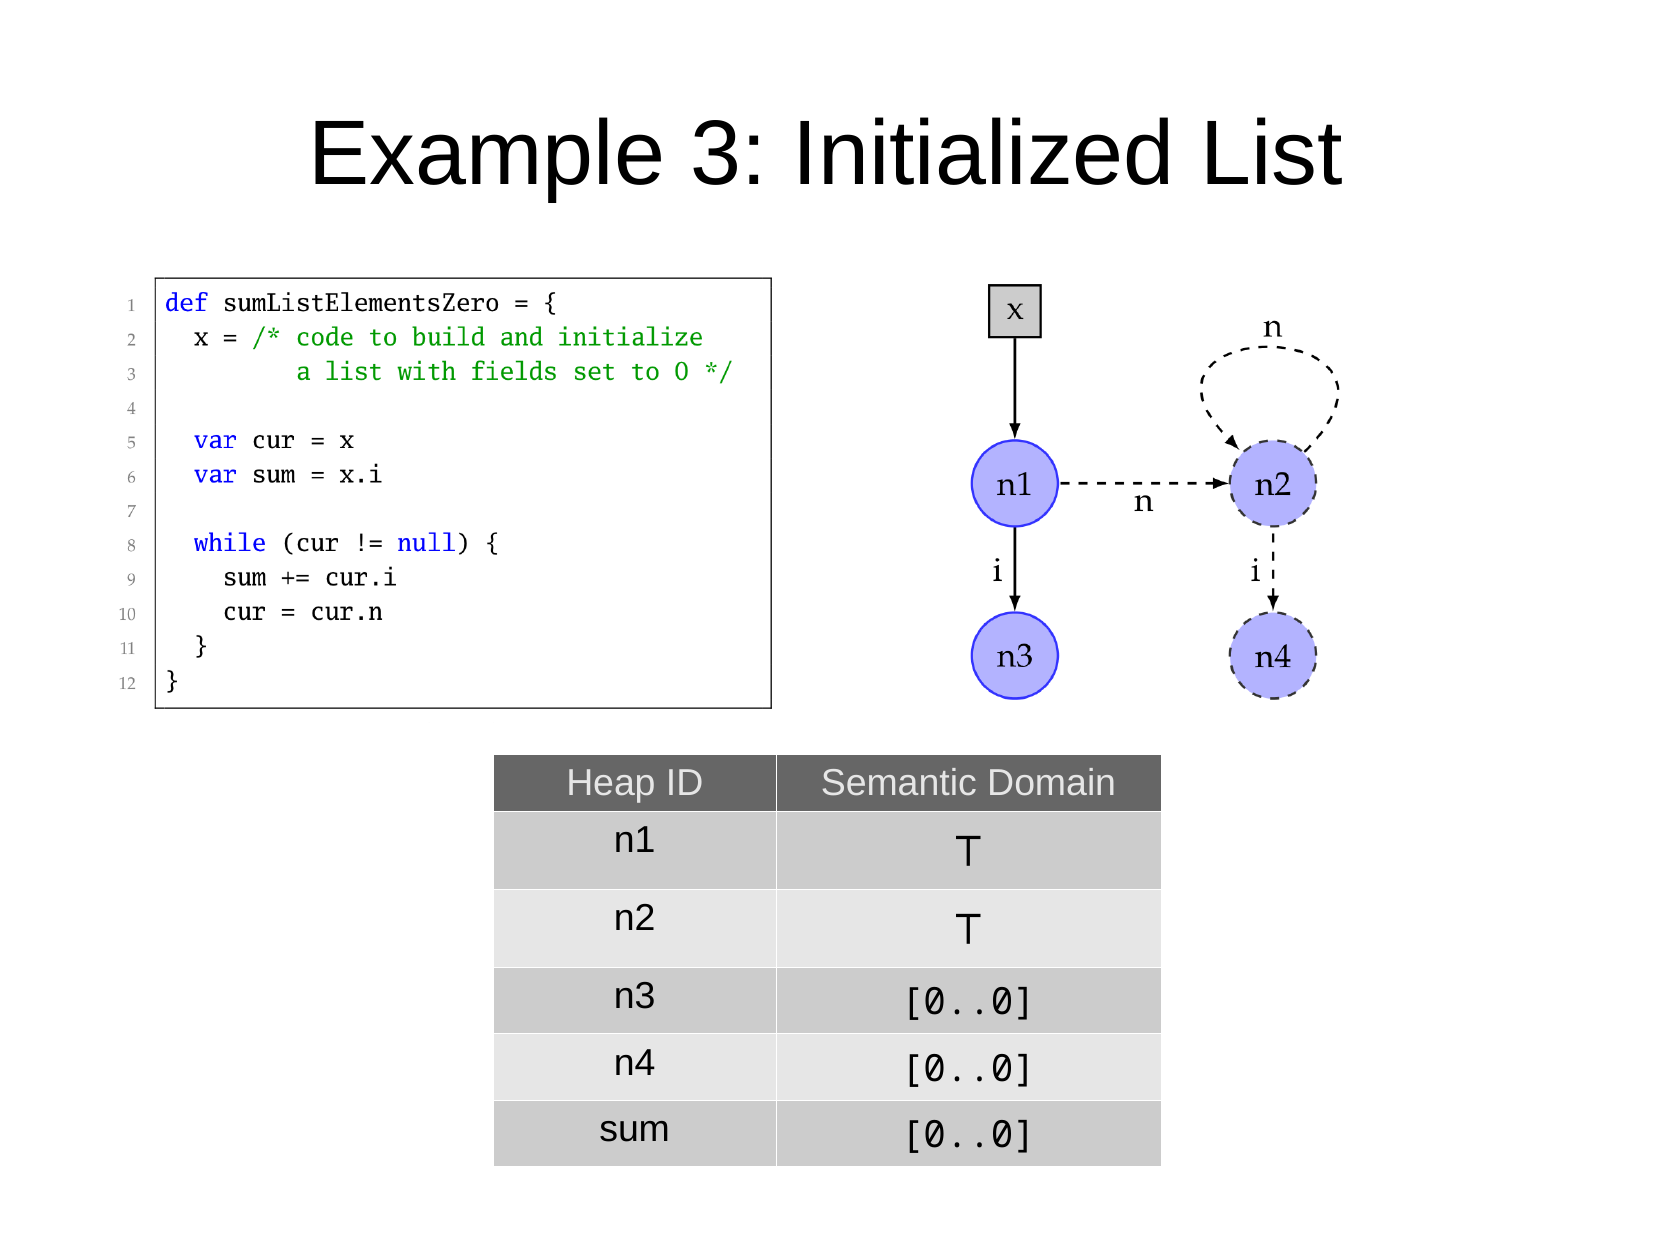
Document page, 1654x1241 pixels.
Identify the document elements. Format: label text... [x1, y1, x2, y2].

table_cell n3 [494, 968, 776, 1033]
table_cell [0..0] [777, 968, 1161, 1033]
table_header Semantic Domain [777, 755, 1161, 811]
picture [111, 262, 788, 723]
title Example 3: Initialized List [82, 49, 1571, 257]
picture [947, 262, 1388, 713]
table_cell n2 [494, 890, 776, 967]
table_header Heap ID [494, 755, 776, 811]
table_cell [0..0] [777, 1034, 1161, 1100]
table_cell ⊤ [777, 812, 1161, 889]
table_cell ⊤ [777, 890, 1161, 967]
table_cell n1 [494, 812, 776, 889]
table_cell n4 [494, 1034, 776, 1100]
table_cell [0..0] [777, 1101, 1161, 1166]
table_cell sum [494, 1101, 776, 1166]
